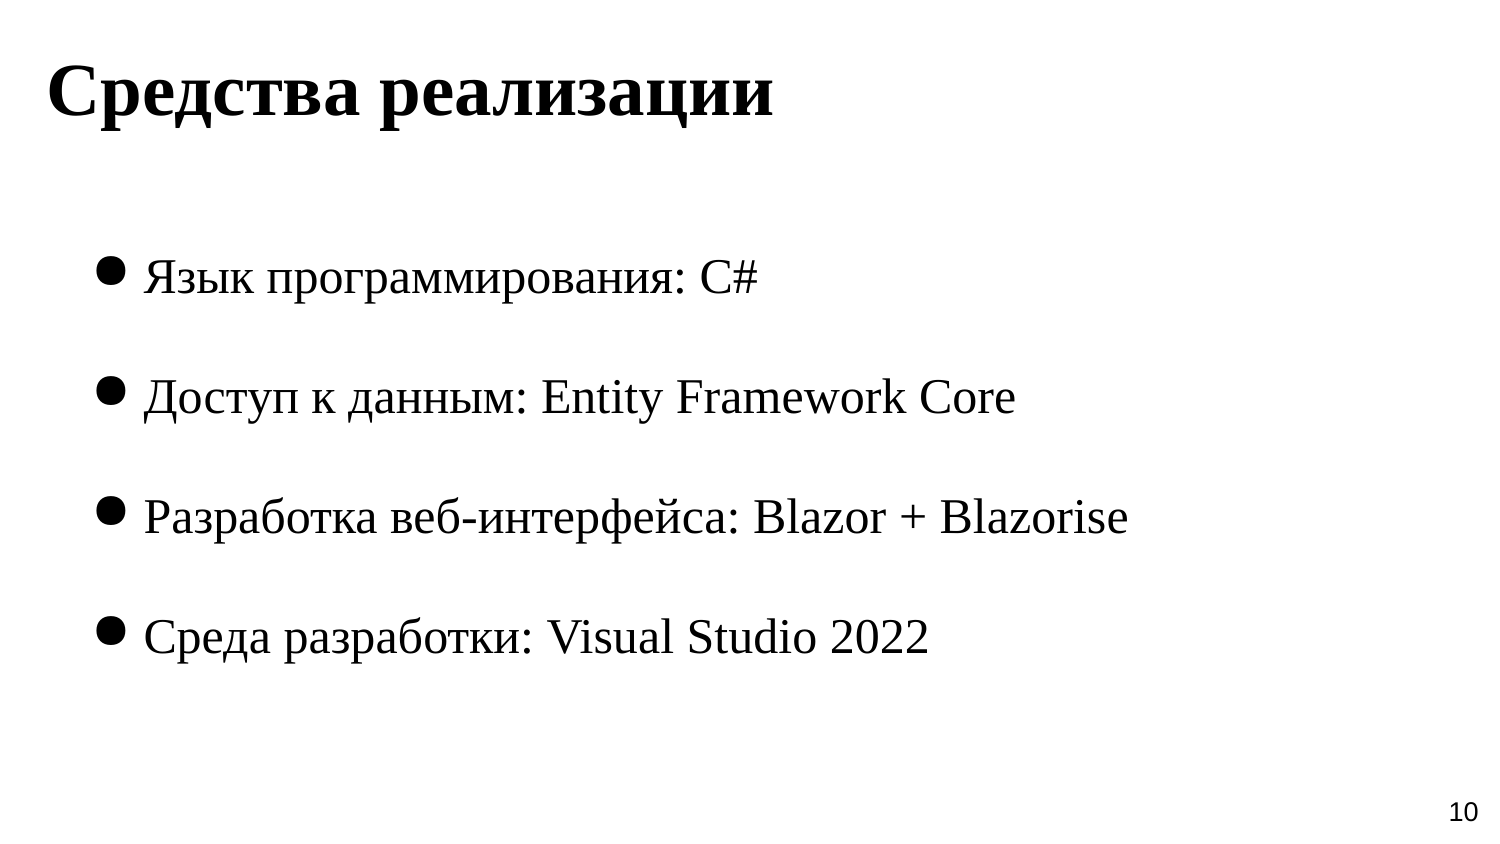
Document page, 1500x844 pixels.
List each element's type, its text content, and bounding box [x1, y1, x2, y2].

slide_number <number> [1403, 778, 1494, 844]
text_box Средства реализации [33, 36, 1448, 134]
text_box Язык программирования: С# Доступ к данным: Entity Framework Core Разработка веб-интерфейса: Blazor + Blazorise Среда разработки: Visual Studio 2022 [76, 229, 1356, 680]
